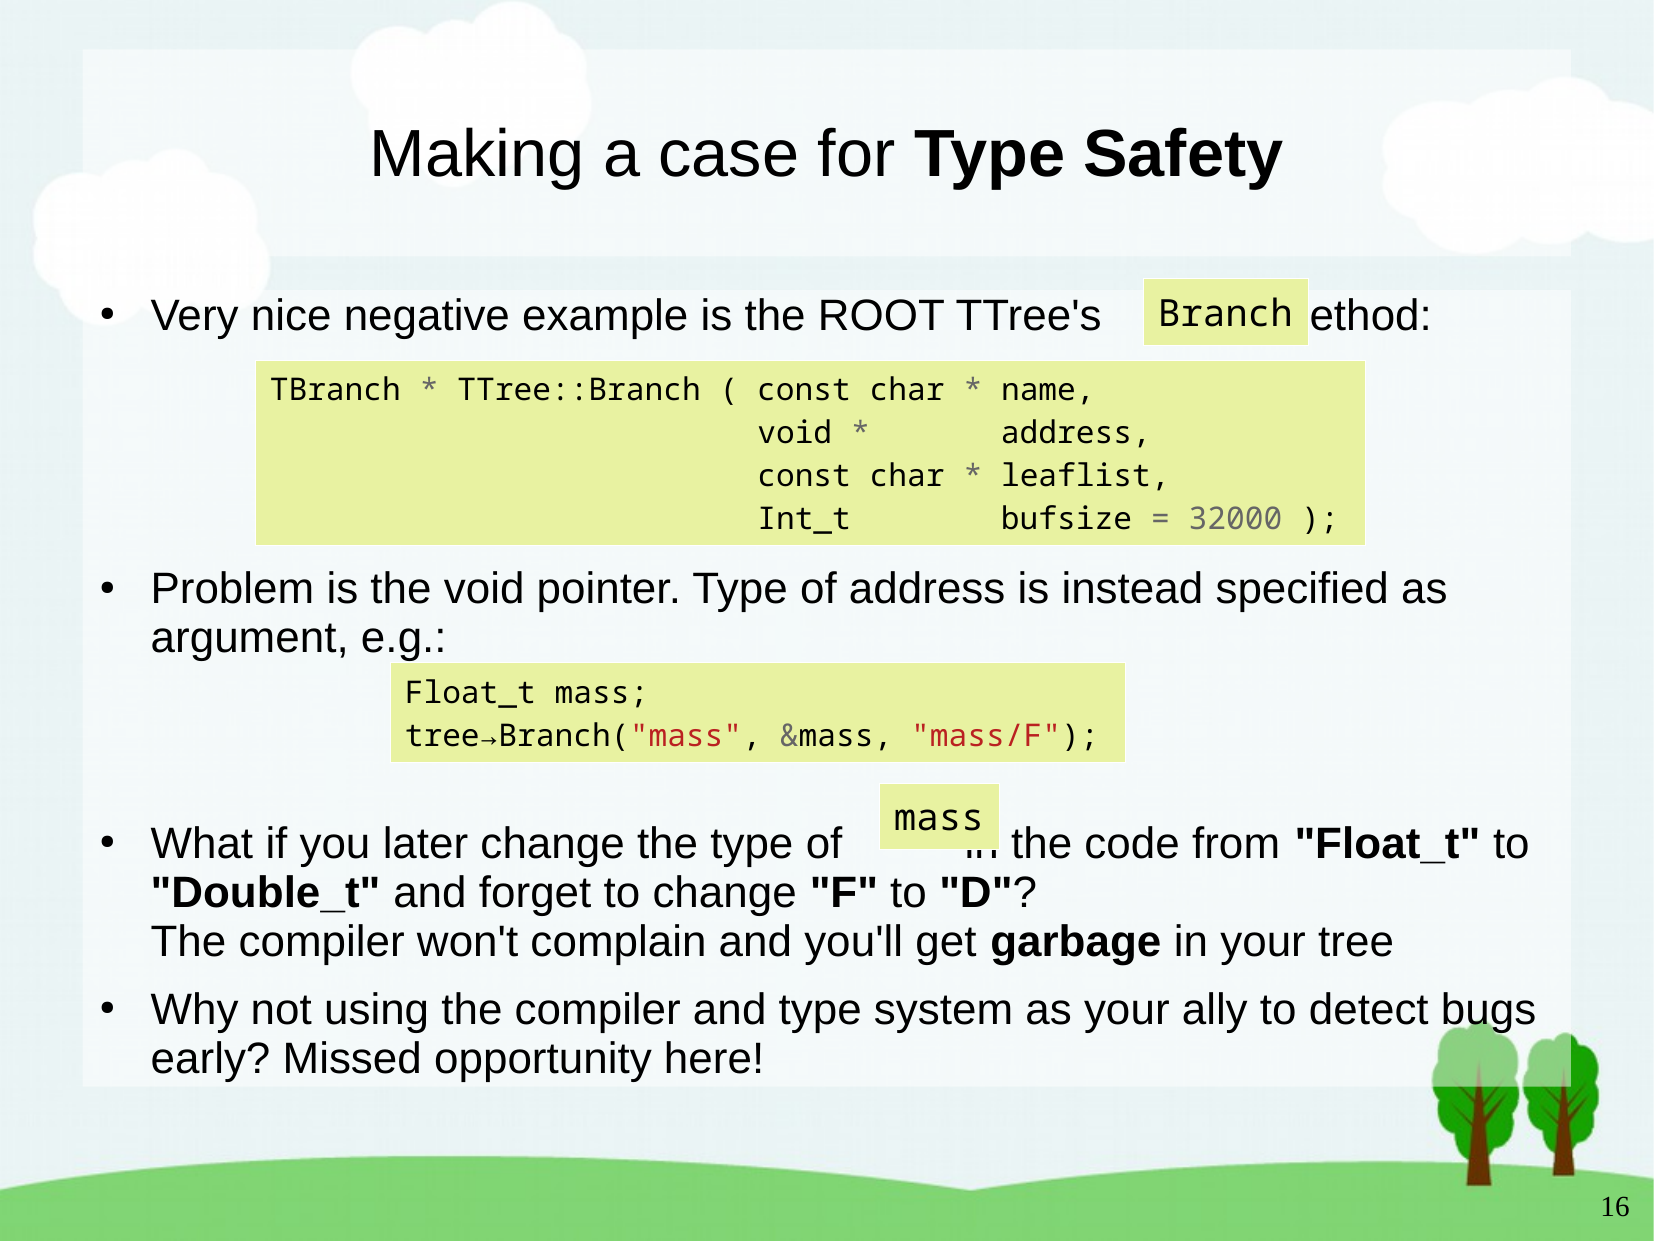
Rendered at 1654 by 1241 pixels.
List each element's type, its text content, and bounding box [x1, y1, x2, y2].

picture [0, 0, 1654, 1241]
text_box Branch [1143, 278, 1309, 346]
text_box TBranch * TTree::Branch ( const char * name, void * address, const char * leaflist, Int_t bufsize = 32000 ); [255, 360, 1366, 526]
text_box Float_t mass; tree→Branch("mass", &mass, "mass/F"); [390, 662, 1126, 751]
list Very nice negative example is the ROOT TTree's method: Problem is the void pointer. Type of address is instead specified as argument, e.g.: What if you later change the type of in the code from "Float_t" to "Double_t" and forget to change "F" to "D"? The compiler won't complain and you'll get garbage in your tree Why not using the compiler and type system as your ally to detect bugs early? Missed opportunity here! [82, 290, 1571, 1087]
text_box mass [879, 783, 1000, 842]
title Making a case for Type Safety [82, 49, 1571, 257]
